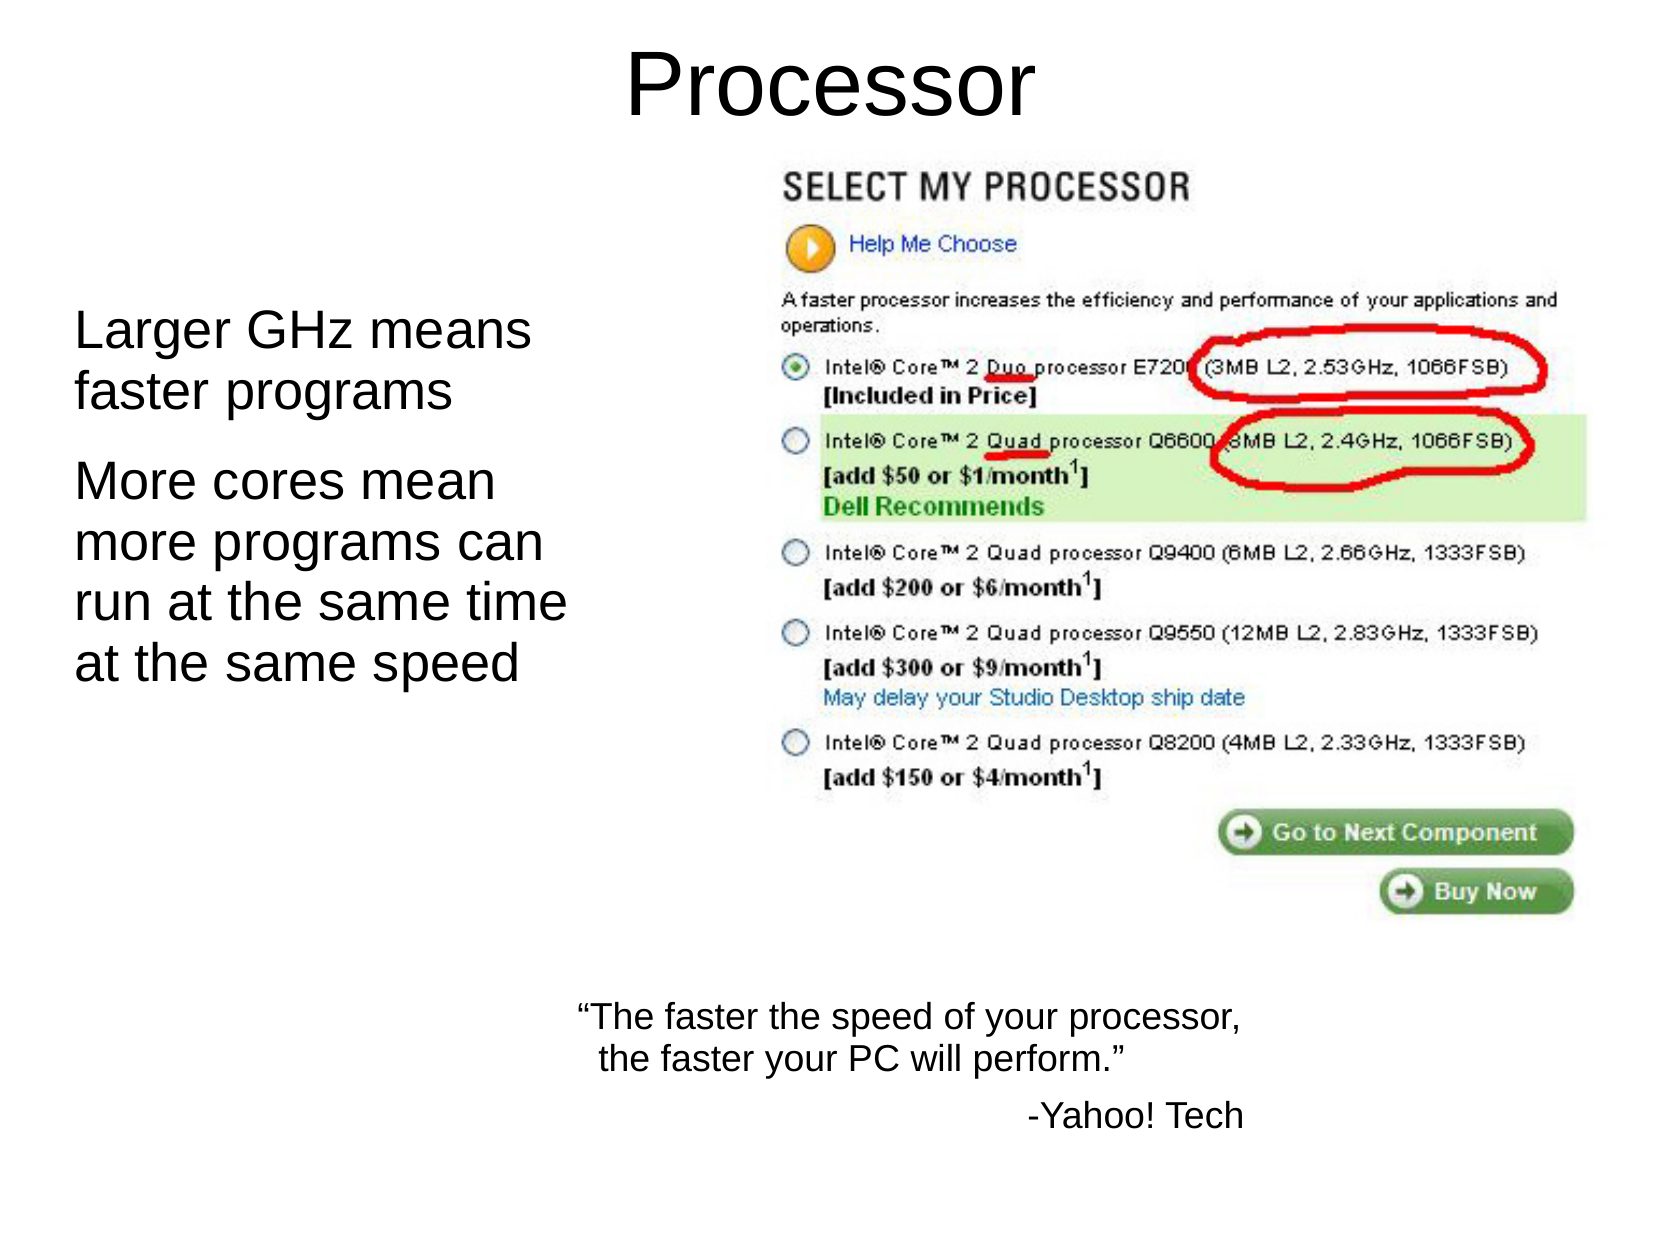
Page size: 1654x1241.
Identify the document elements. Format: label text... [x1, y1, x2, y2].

picture [750, 149, 1613, 938]
text_box “The faster the speed of your processor, the faster your PC will perform.” [562, 988, 1300, 1088]
title Processor [86, 0, 1576, 188]
text_box -Yahoo! Tech [1012, 1087, 1259, 1145]
list Larger GHz means faster programs More cores mean more programs can run at the same time at the same speed [74, 300, 602, 716]
